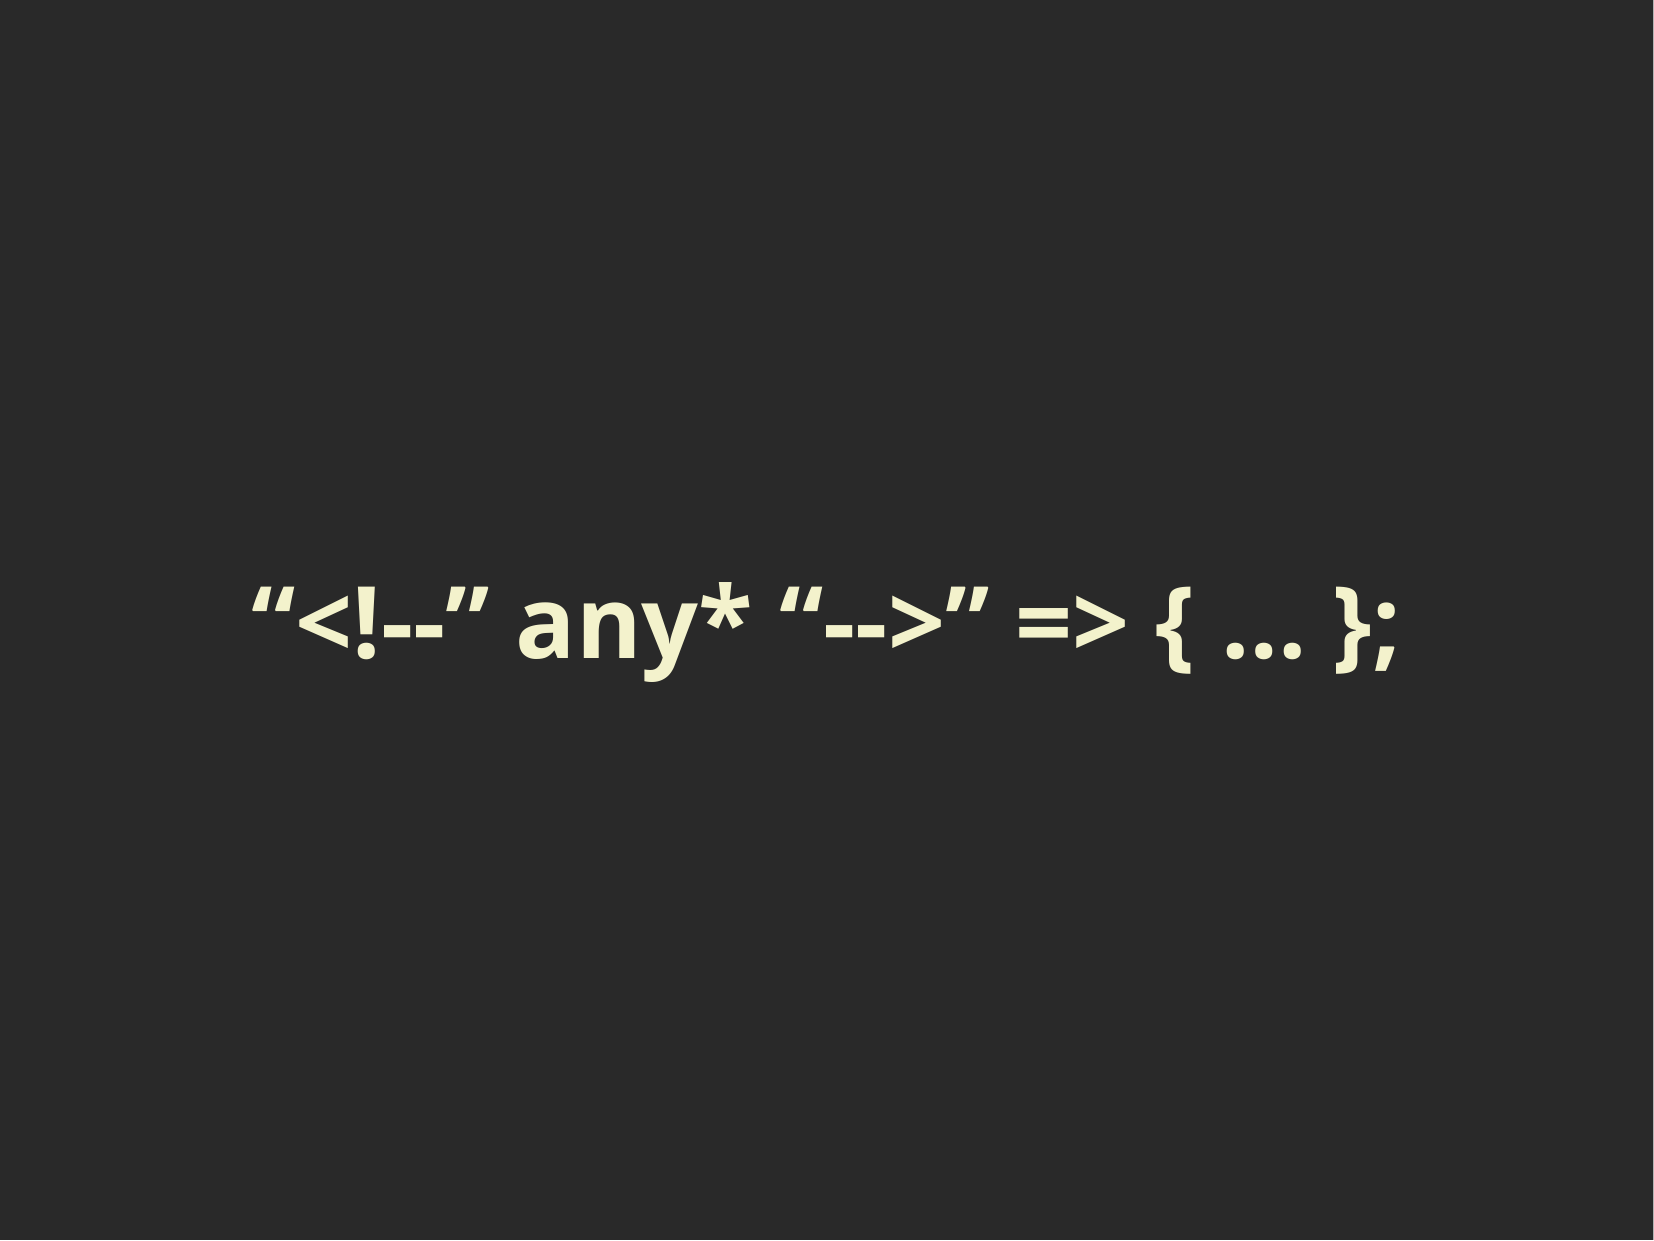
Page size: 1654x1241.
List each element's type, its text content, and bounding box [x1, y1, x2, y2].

subtitle “<!--” any* “-->” => { … }; [82, 140, 1571, 1101]
